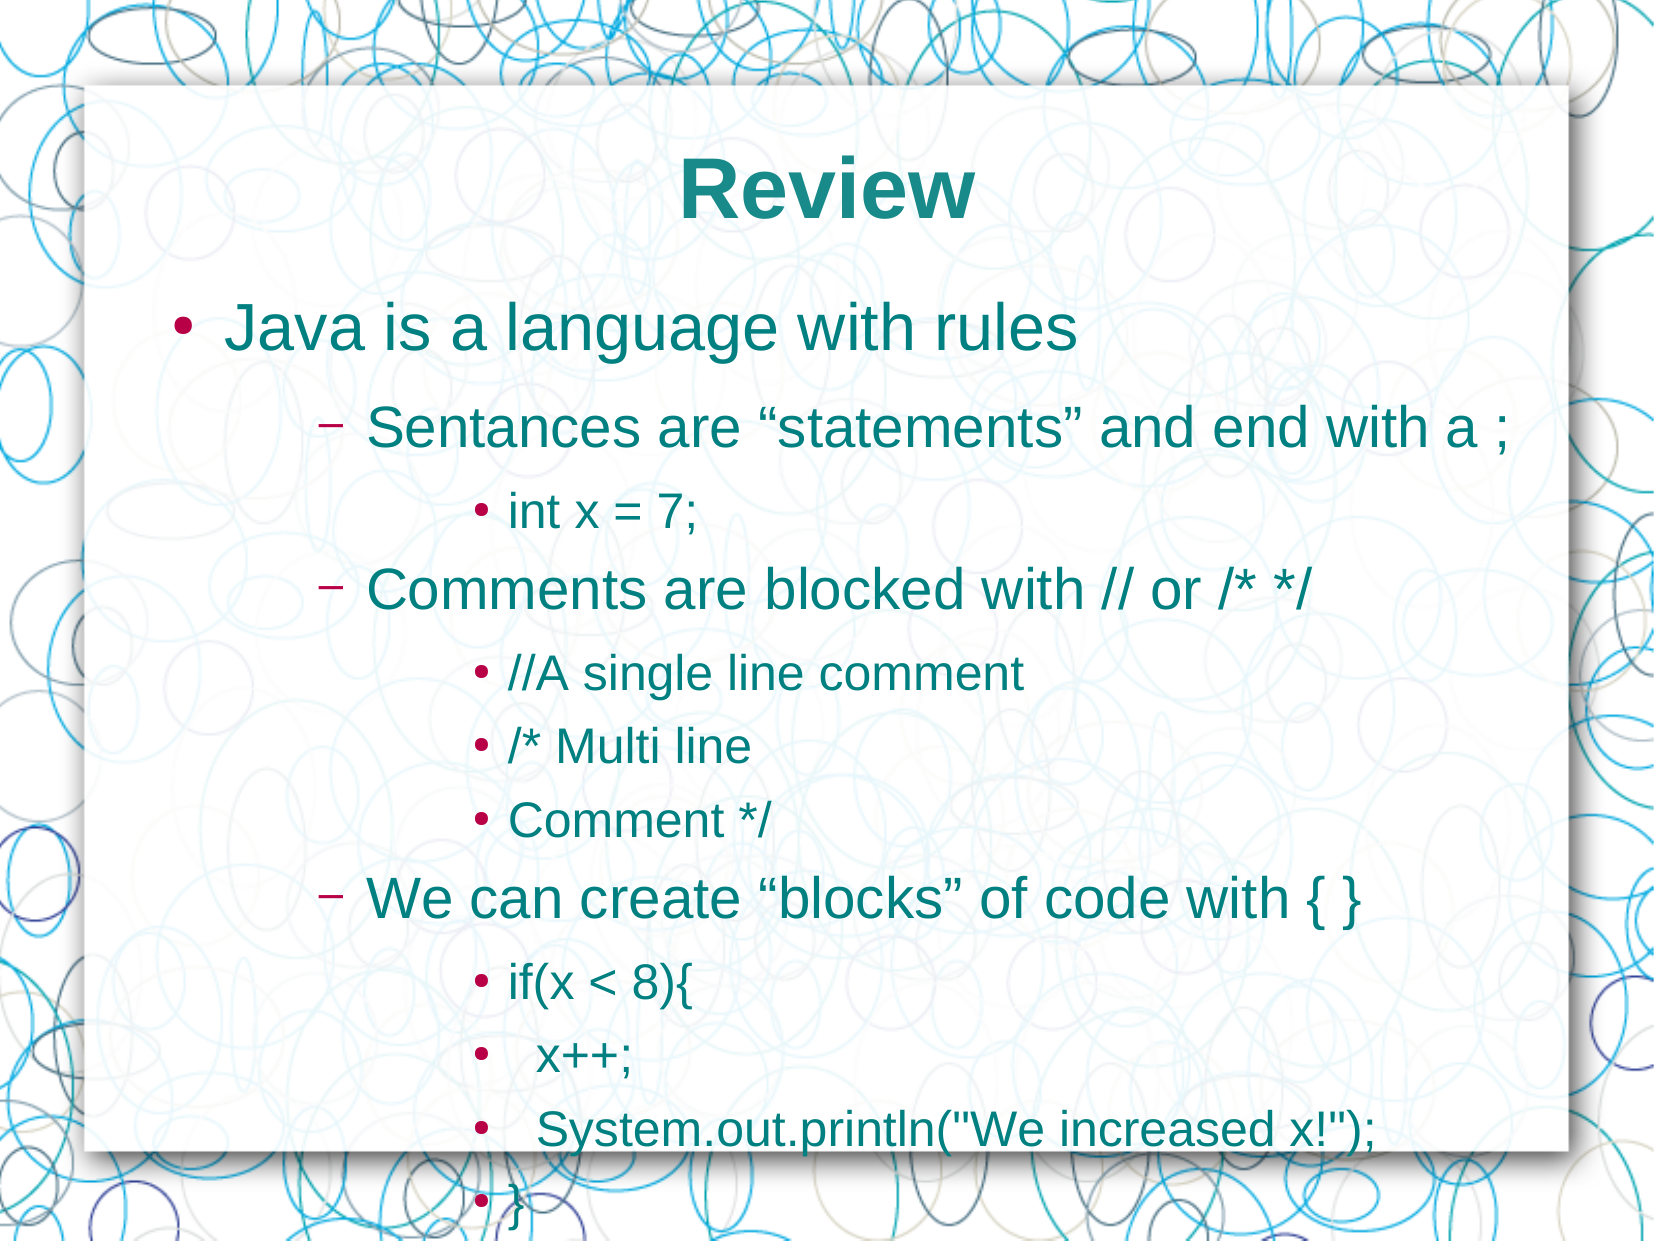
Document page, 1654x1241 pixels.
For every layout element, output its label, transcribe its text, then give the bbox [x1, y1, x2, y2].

list Java is a language with rules Sentances are “statements” and end with a ; int x = 7; Comments are blocked with // or /* */ //A single line comment /* Multi line Comment */ We can create “blocks” of code with { } if(x < 8){ x++; System.out.println("We increased x!"); } [82, 290, 1538, 1231]
title Review [82, 84, 1571, 292]
picture [0, 0, 1654, 1241]
